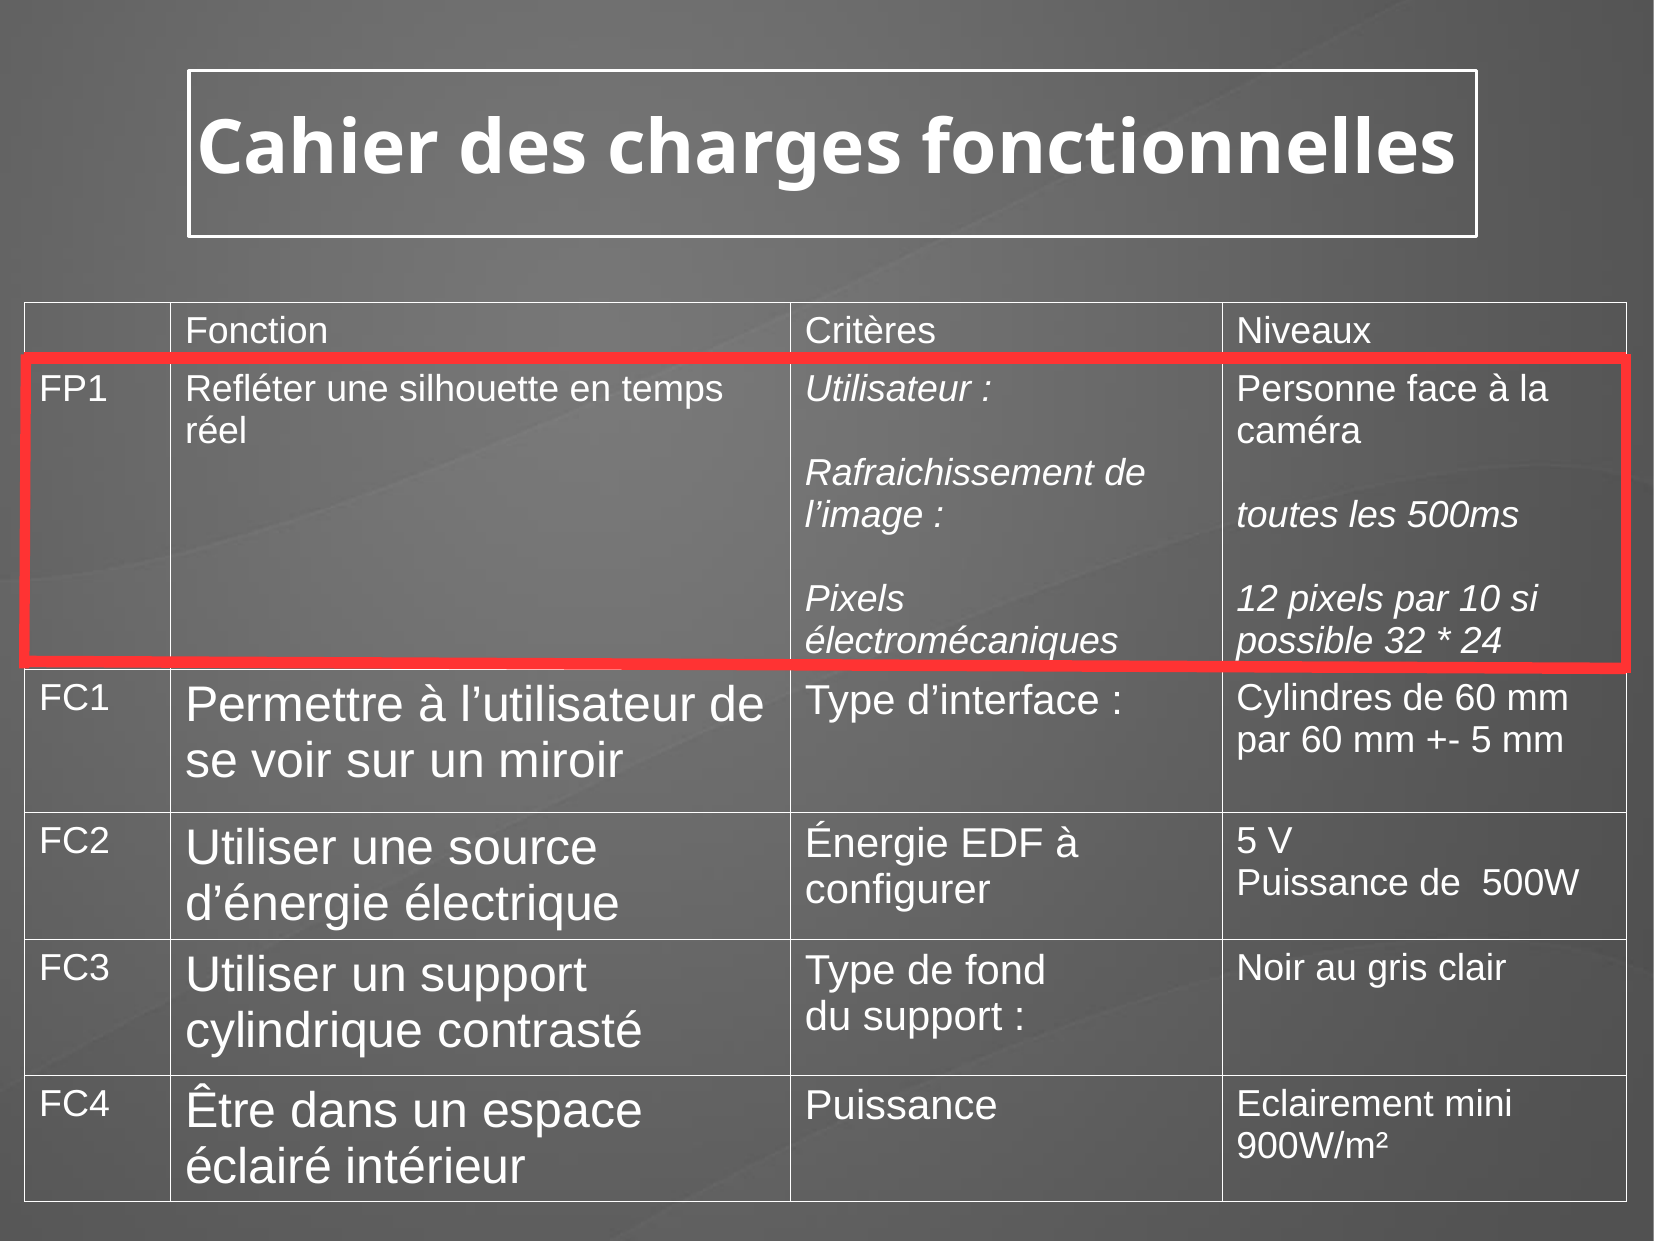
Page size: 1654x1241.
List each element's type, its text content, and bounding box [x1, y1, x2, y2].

table_cell Permettre à l’utilisateur de se voir sur un miroir [171, 670, 790, 812]
table_cell 5 V Puissance de 500W [1223, 813, 1626, 939]
table_cell Cylindres de 60 mm par 60 mm +- 5 mm [1223, 673, 1626, 812]
table_cell Noir au gris clair [1223, 940, 1626, 1075]
table_cell Utiliser un support cylindrique contrasté [171, 940, 790, 1075]
table_cell FC3 [25, 940, 170, 1075]
table_cell Refléter une silhouette en temps réel [171, 364, 790, 659]
table_cell Eclairement mini 900W/m² [1223, 1076, 1626, 1201]
table_cell Être dans un espace éclairé intérieur [171, 1076, 790, 1201]
table_cell Personne face à la caméra toutes les 500ms 12 pixels par 10 si possible 32 * 24 [1223, 364, 1621, 662]
table_header Niveaux [1223, 303, 1626, 352]
table_cell Énergie EDF à configurer [791, 813, 1222, 939]
table_cell FC4 [25, 1076, 170, 1201]
picture [0, 0, 1654, 1241]
table_header Fonction [171, 303, 790, 352]
table_header Critères [791, 303, 1222, 352]
table_cell Type d’interface : [791, 671, 1222, 812]
table_cell Type de fond du support : [791, 940, 1222, 1075]
table_cell FC1 [25, 670, 170, 812]
text_box [188, 70, 1477, 237]
table_cell Utiliser une source d’énergie électrique [171, 813, 790, 939]
title Cahier des charges fonctionnelles [82, 40, 1571, 249]
table_cell Puissance [791, 1076, 1222, 1201]
table_cell FC2 [25, 813, 170, 939]
table_header [25, 303, 170, 352]
table_cell Utilisateur : Rafraichissement de l’image : Pixels électromécaniques [791, 364, 1222, 660]
table_cell FP1 [30, 364, 170, 656]
